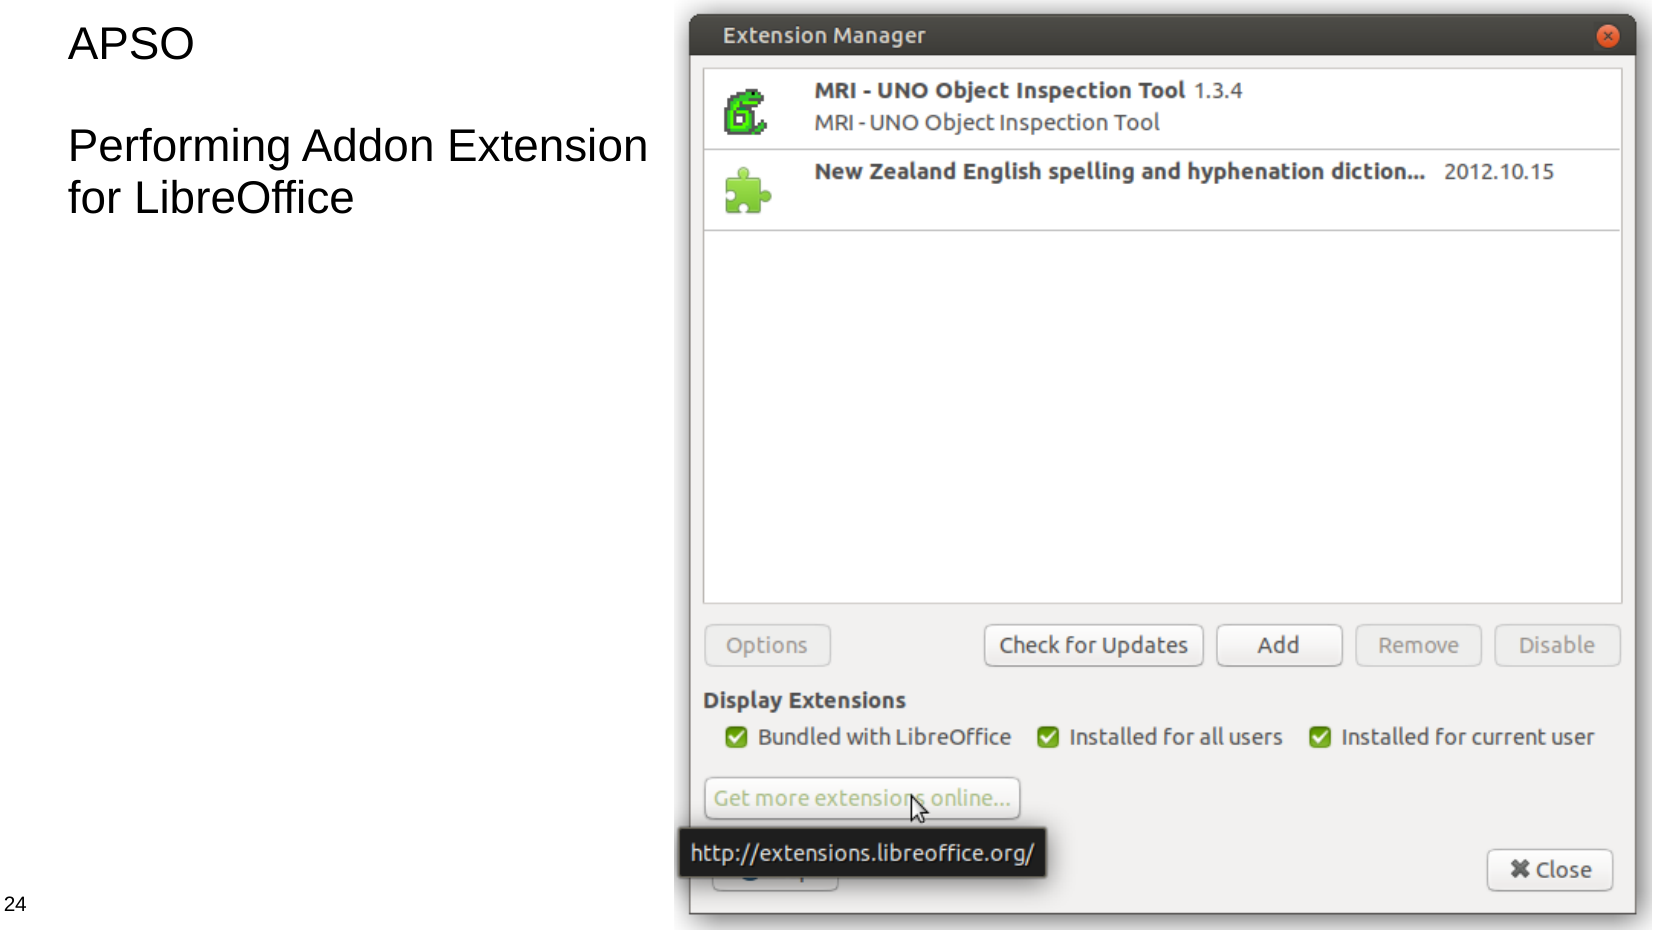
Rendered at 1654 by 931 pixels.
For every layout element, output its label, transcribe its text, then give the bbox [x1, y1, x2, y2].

text_box <number> [0, 885, 113, 924]
subtitle APSO Performing Addon Extension for LibreOffice [67, 17, 674, 275]
picture [674, 0, 1652, 930]
